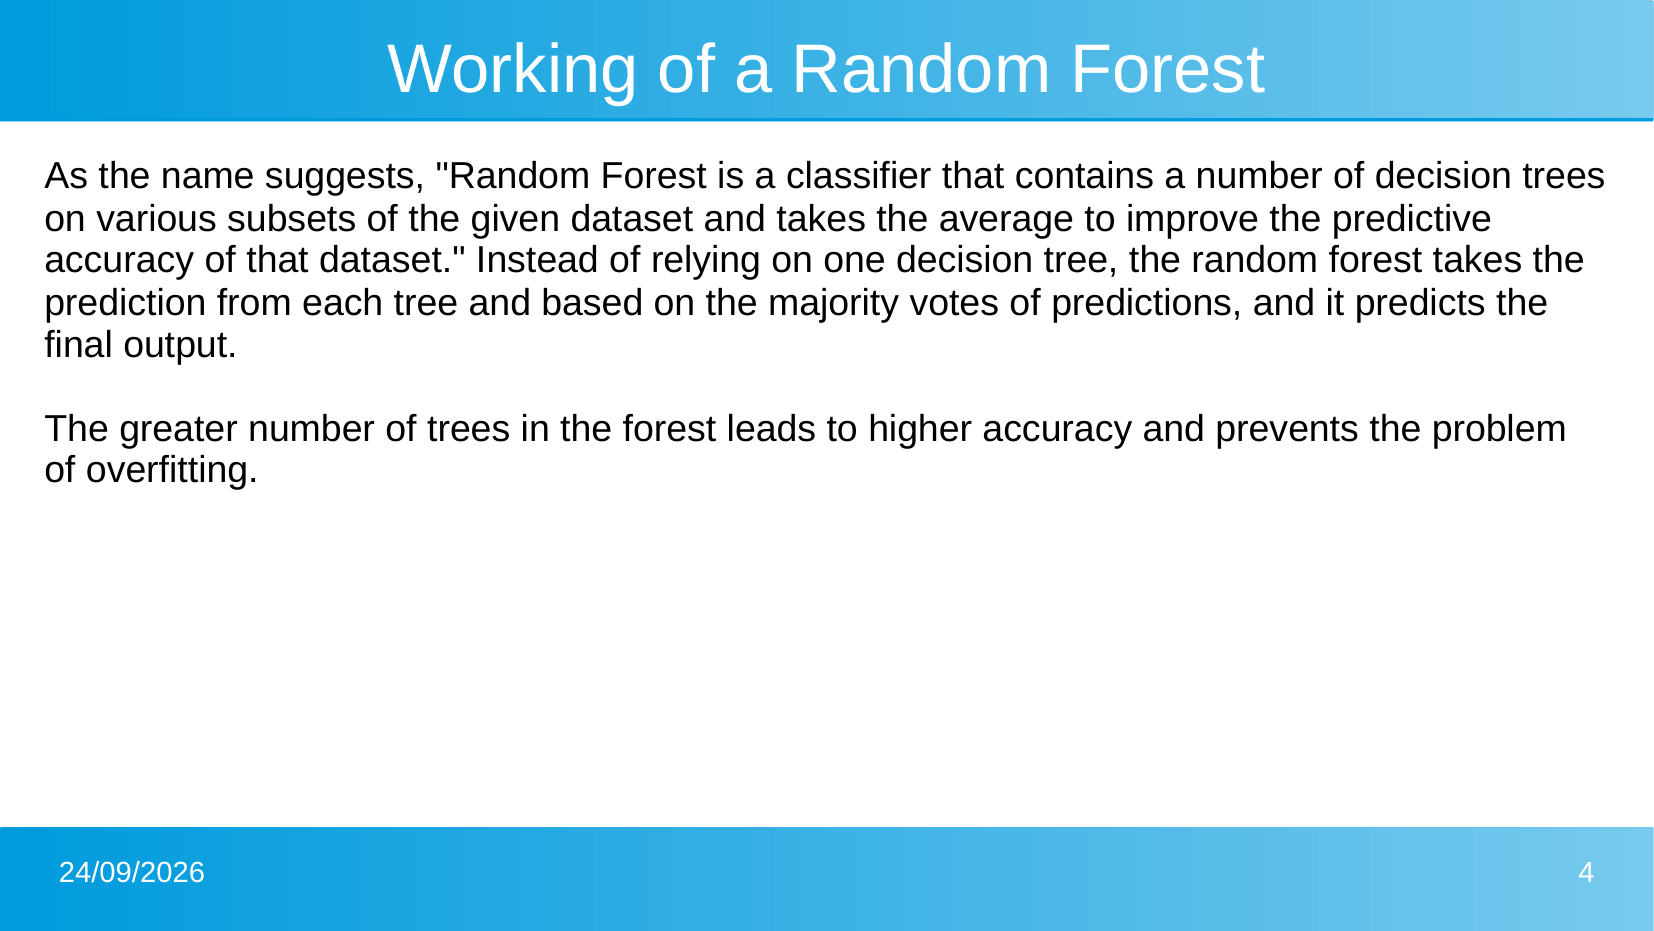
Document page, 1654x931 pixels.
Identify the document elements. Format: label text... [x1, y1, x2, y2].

text_box As the name suggests, "Random Forest is a classifier that contains a number of decision trees on various subsets of the given dataset and takes the average to improve the predictive accuracy of that dataset." Instead of relying on one decision tree, the random forest takes the prediction from each tree and based on the majority votes of predictions, and it predicts the final output. The greater number of trees in the forest leads to higher accuracy and prevents the problem of overfitting. [29, 147, 1625, 499]
title Working of a Random Forest [59, 29, 1595, 108]
